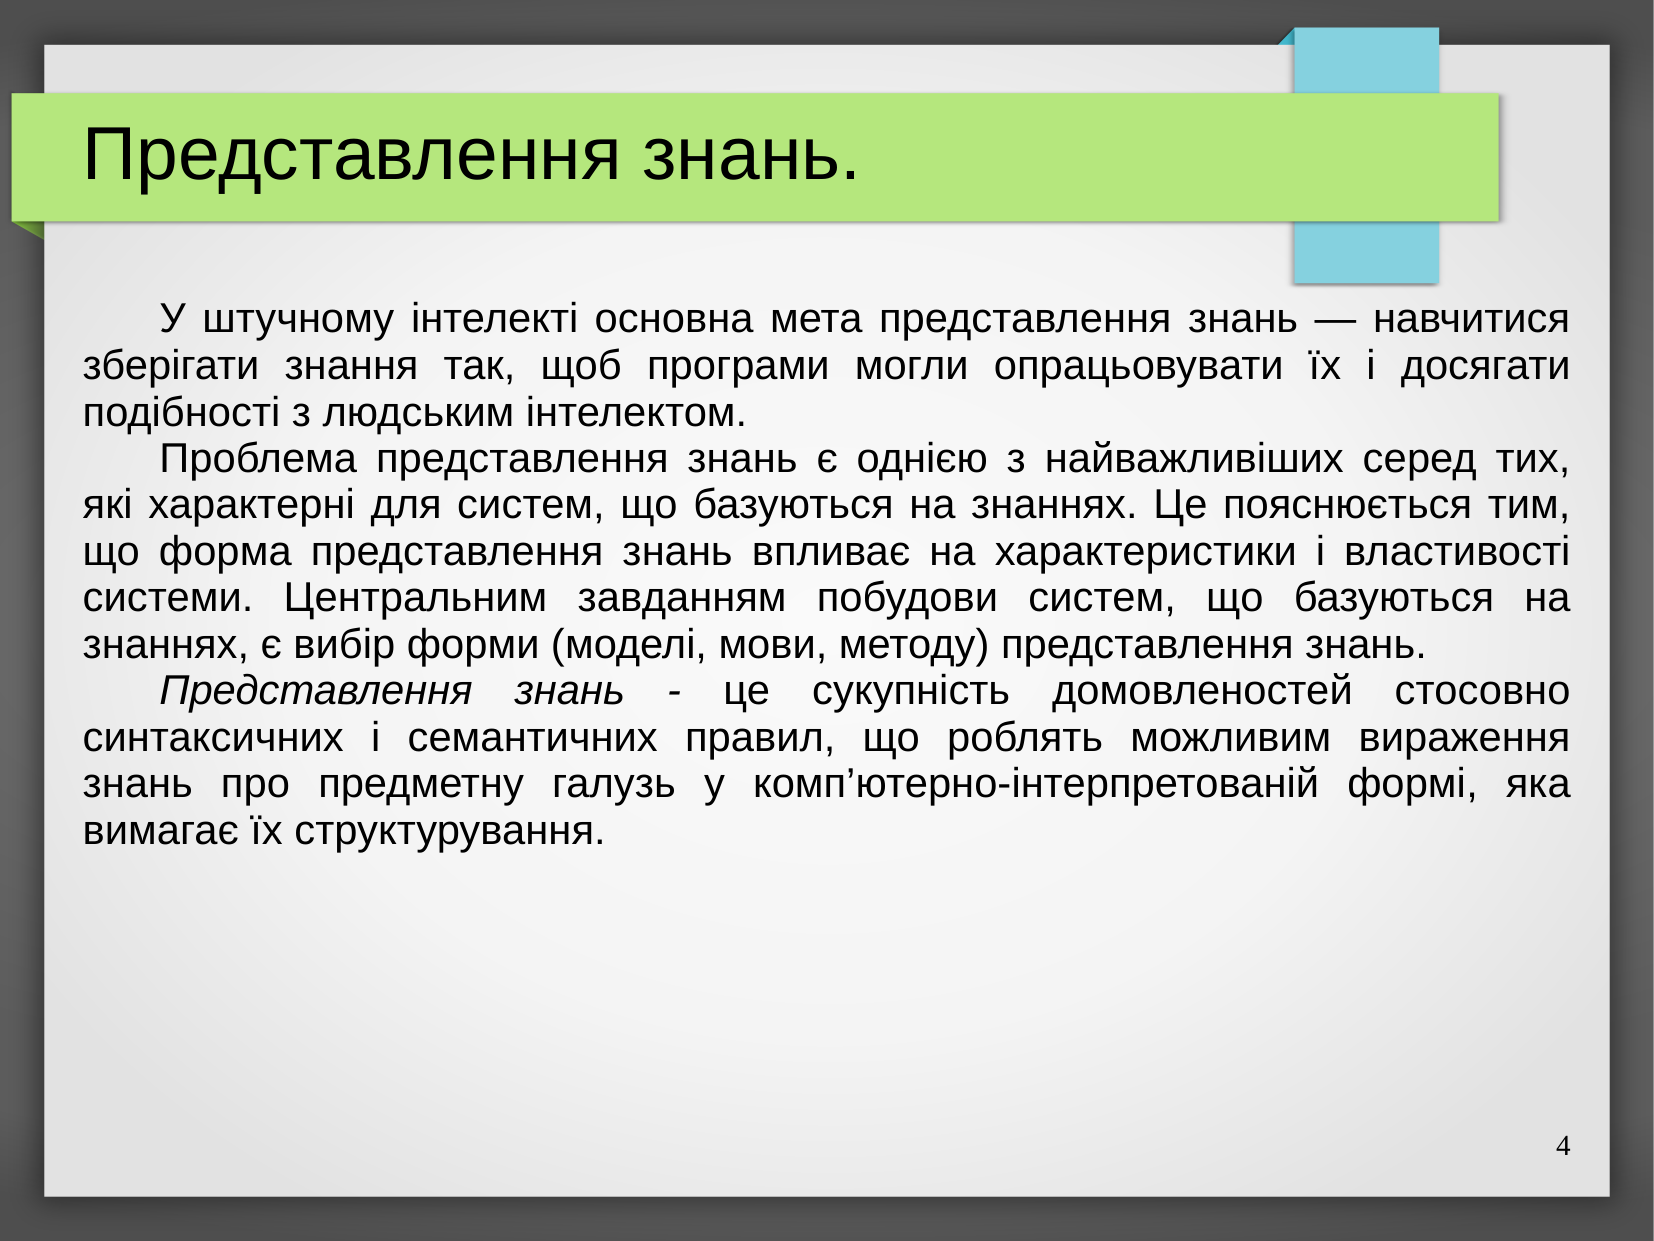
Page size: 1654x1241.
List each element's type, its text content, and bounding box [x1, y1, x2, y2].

title Представлення знань. [82, 94, 1264, 213]
picture [0, 0, 1654, 1241]
list У штучному інтелекті основна мета представлення знань — навчитися зберігати знання так, щоб програми могли опрацьовувати їх і досягати подібності з людським інтелектом. Проблема представлення знань є однією з найважливіших серед тих, які характерні для систем, що базуються на знаннях. Це пояснюється тим, що форма представлення знань впливає на характеристики і властивості системи. Центральним завданням побудови систем, що базуються на знаннях, є вибір форми (моделі, мови, методу) представлення знань. Представлення знань - це сукупність домовленостей стосовно синтаксичних і семантичних правил, що роблять можливим вираження знань про предметну галузь у комп’ютерно-інтерпретованій формі, яка вимагає їх структурування. [82, 295, 1571, 1123]
